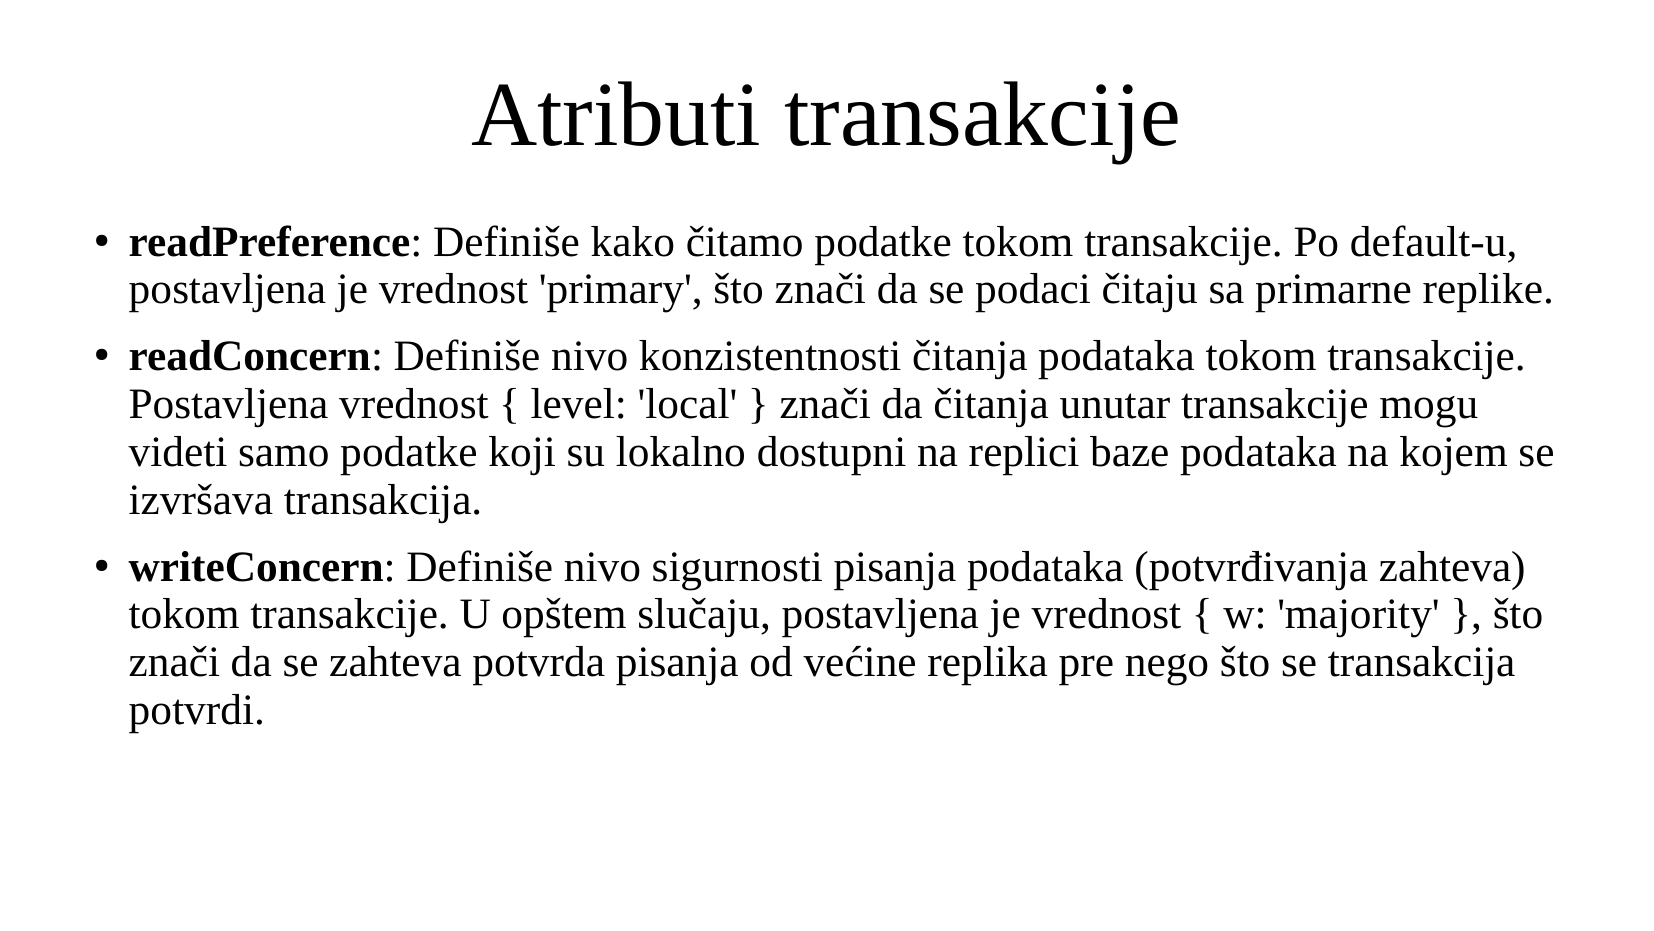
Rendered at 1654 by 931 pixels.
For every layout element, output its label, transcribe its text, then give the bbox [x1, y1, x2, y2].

title Atributi transakcije [82, 37, 1571, 193]
list readPreference: Definiše kako čitamo podatke tokom transakcije. Po default-u, postavljena je vrednost 'primary', što znači da se podaci čitaju sa primarne replike. readConcern: Definiše nivo konzistentnosti čitanja podataka tokom transakcije. Postavljena vrednost { level: 'local' } znači da čitanja unutar transakcije mogu videti samo podatke koji su lokalno dostupni na replici baze podataka na kojem se izvršava transakcija. writeConcern: Definiše nivo sigurnosti pisanja podataka (potvrđivanja zahteva) tokom transakcije. U opštem slučaju, postavljena je vrednost { w: 'majority' }, što znači da se zahteva potvrda pisanja od većine replika pre nego što se transakcija potvrdi. [82, 217, 1571, 758]
